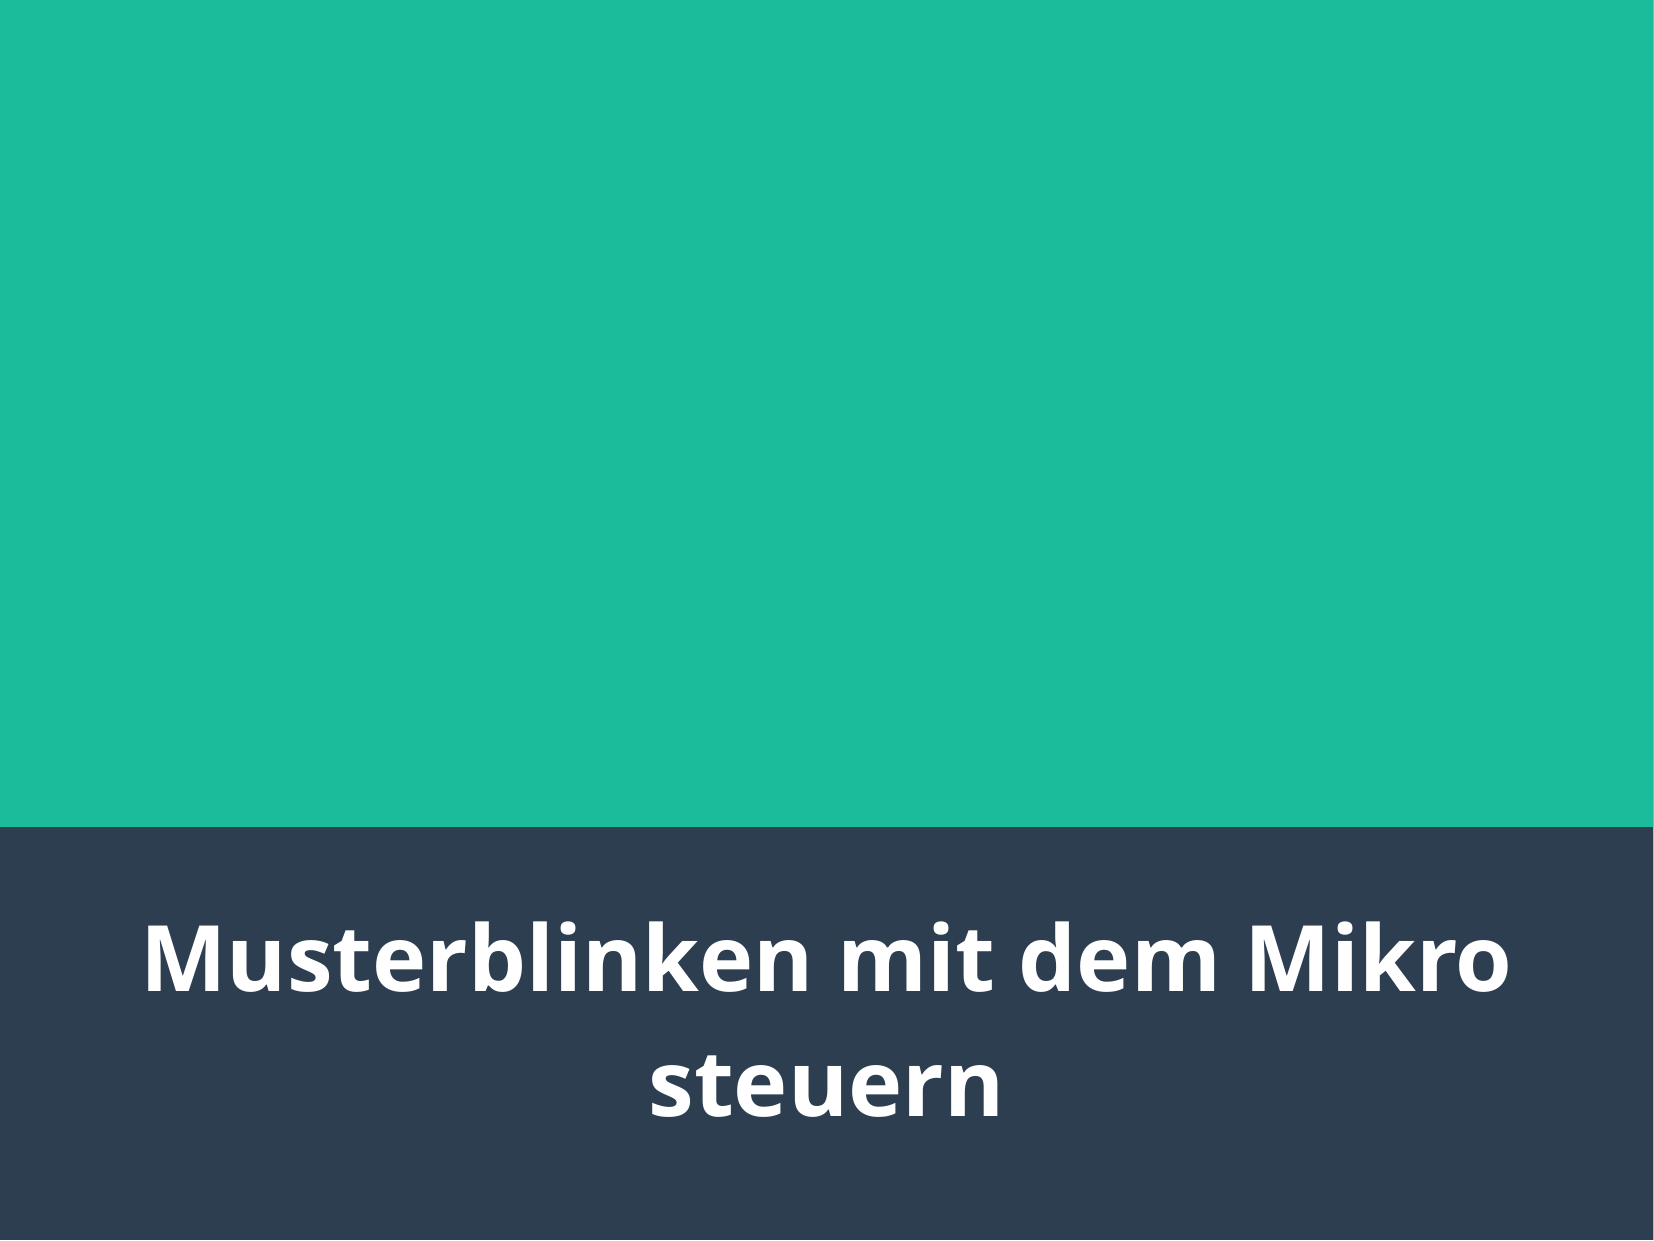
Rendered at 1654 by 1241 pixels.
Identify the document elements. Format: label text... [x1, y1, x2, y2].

subtitle Musterblinken mit dem Mikro steuern [59, 856, 1595, 1182]
